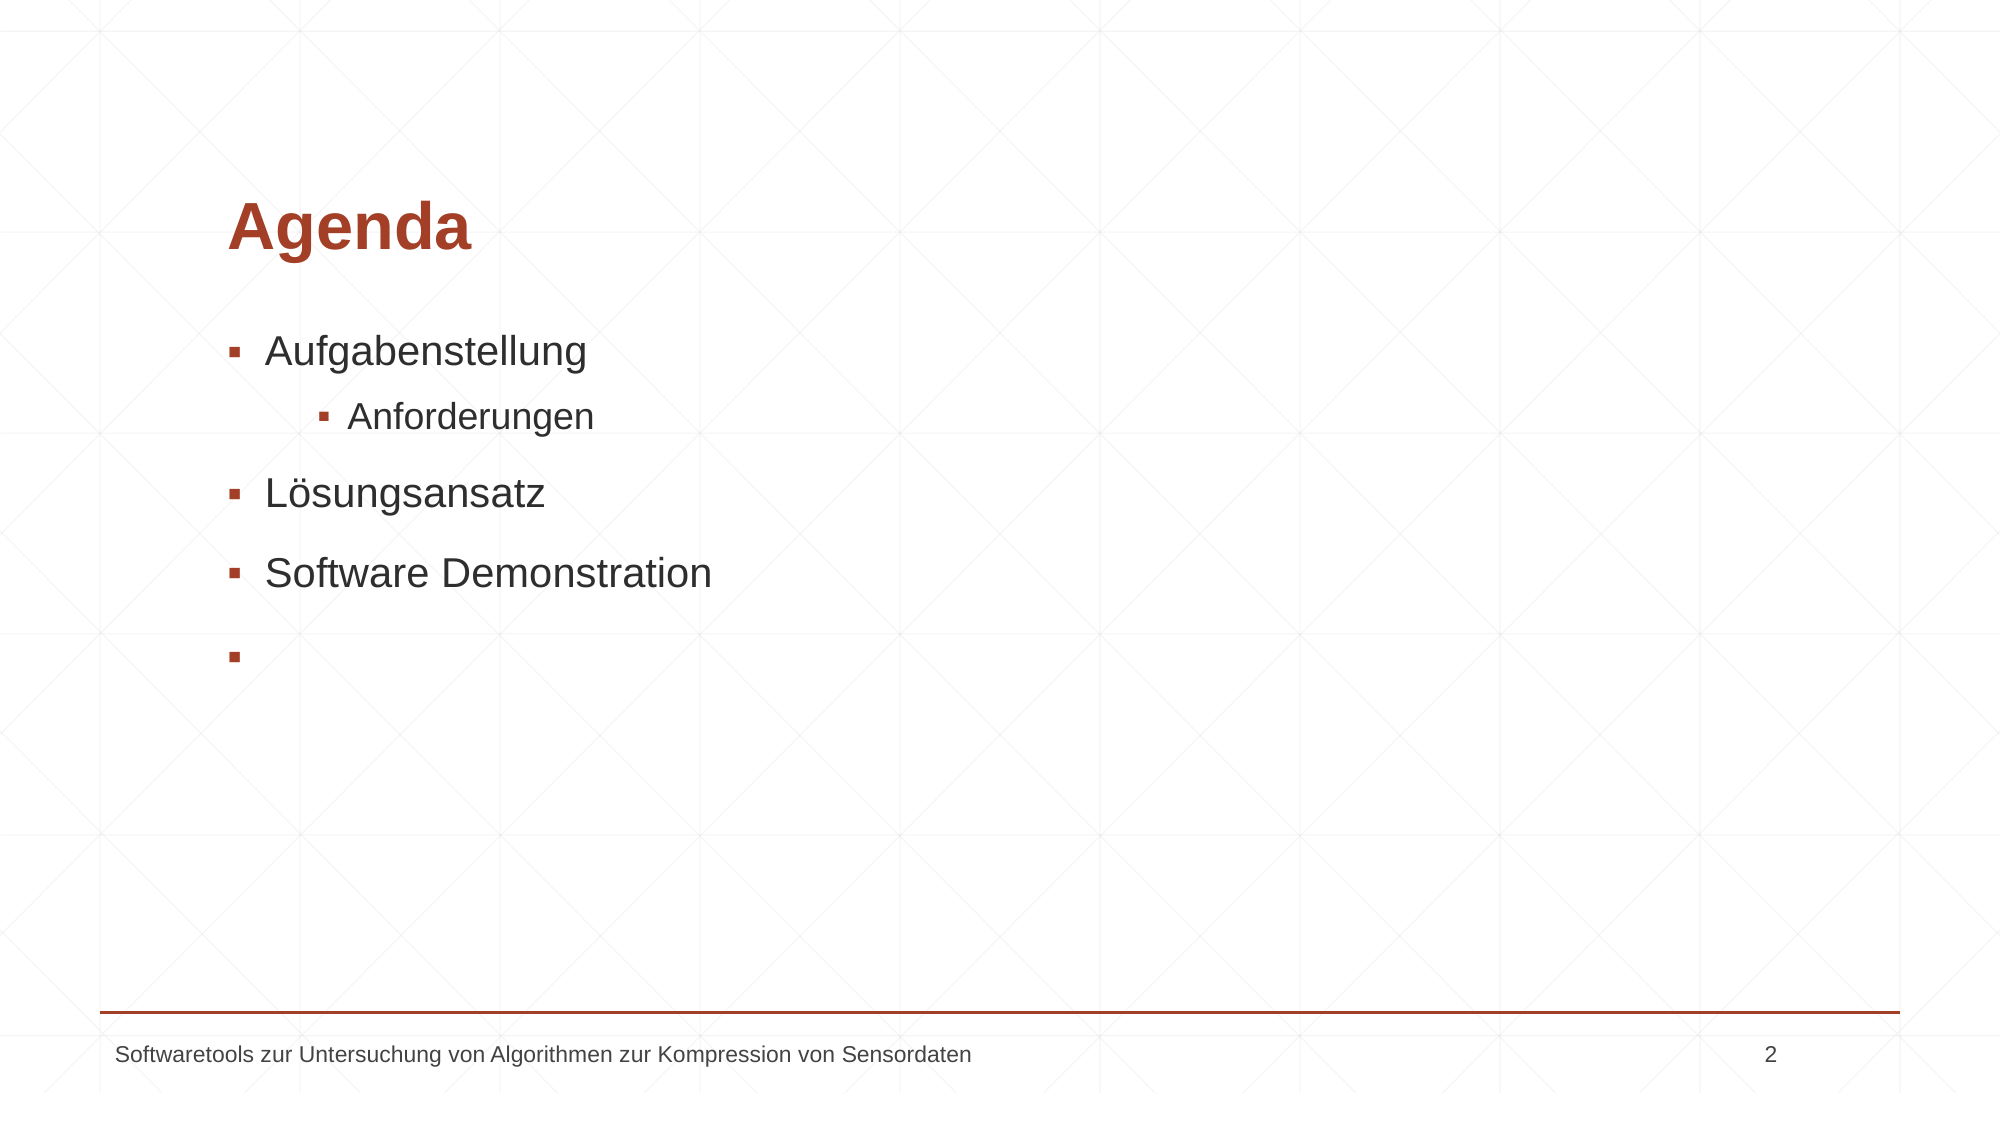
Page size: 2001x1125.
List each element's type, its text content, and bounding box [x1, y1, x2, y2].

list Aufgabenstellung Anforderungen Lösungsansatz Software Demonstration [212, 324, 1788, 950]
text_box Softwaretools zur Untersuchung von Algorithmen zur Kompression von Sensordaten [99, 1031, 1106, 1069]
text_box [1749, 1031, 1901, 1069]
title Agenda [212, 82, 1788, 271]
